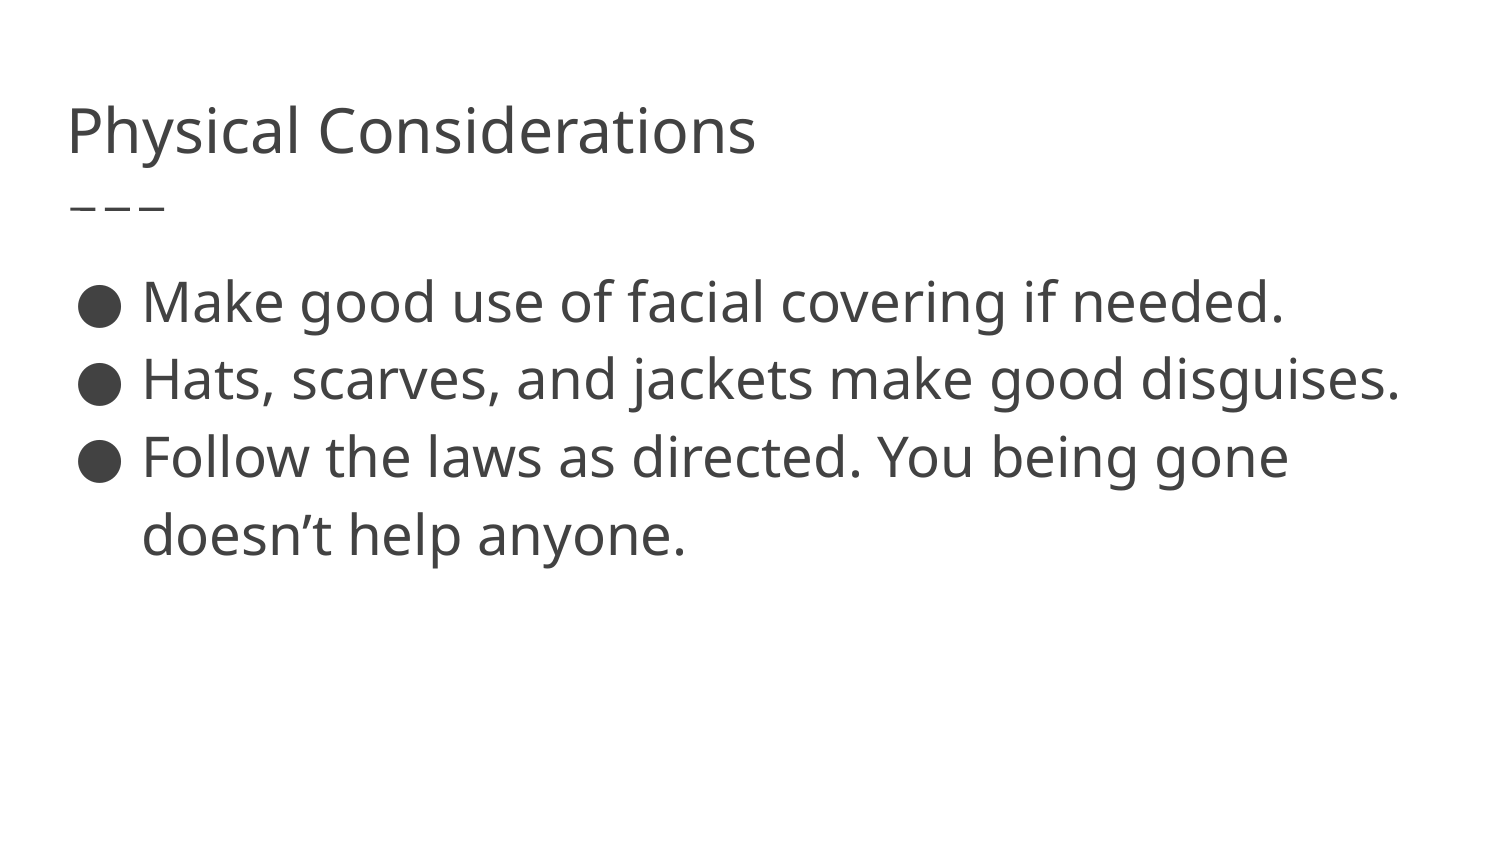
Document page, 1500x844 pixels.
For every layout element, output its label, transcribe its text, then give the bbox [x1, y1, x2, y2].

title Physical Considerations [51, 61, 1449, 182]
list Make good use of facial covering if needed. Hats, scarves, and jackets make good disguises. Follow the laws as directed. You being gone doesn’t help anyone. [51, 240, 1495, 750]
